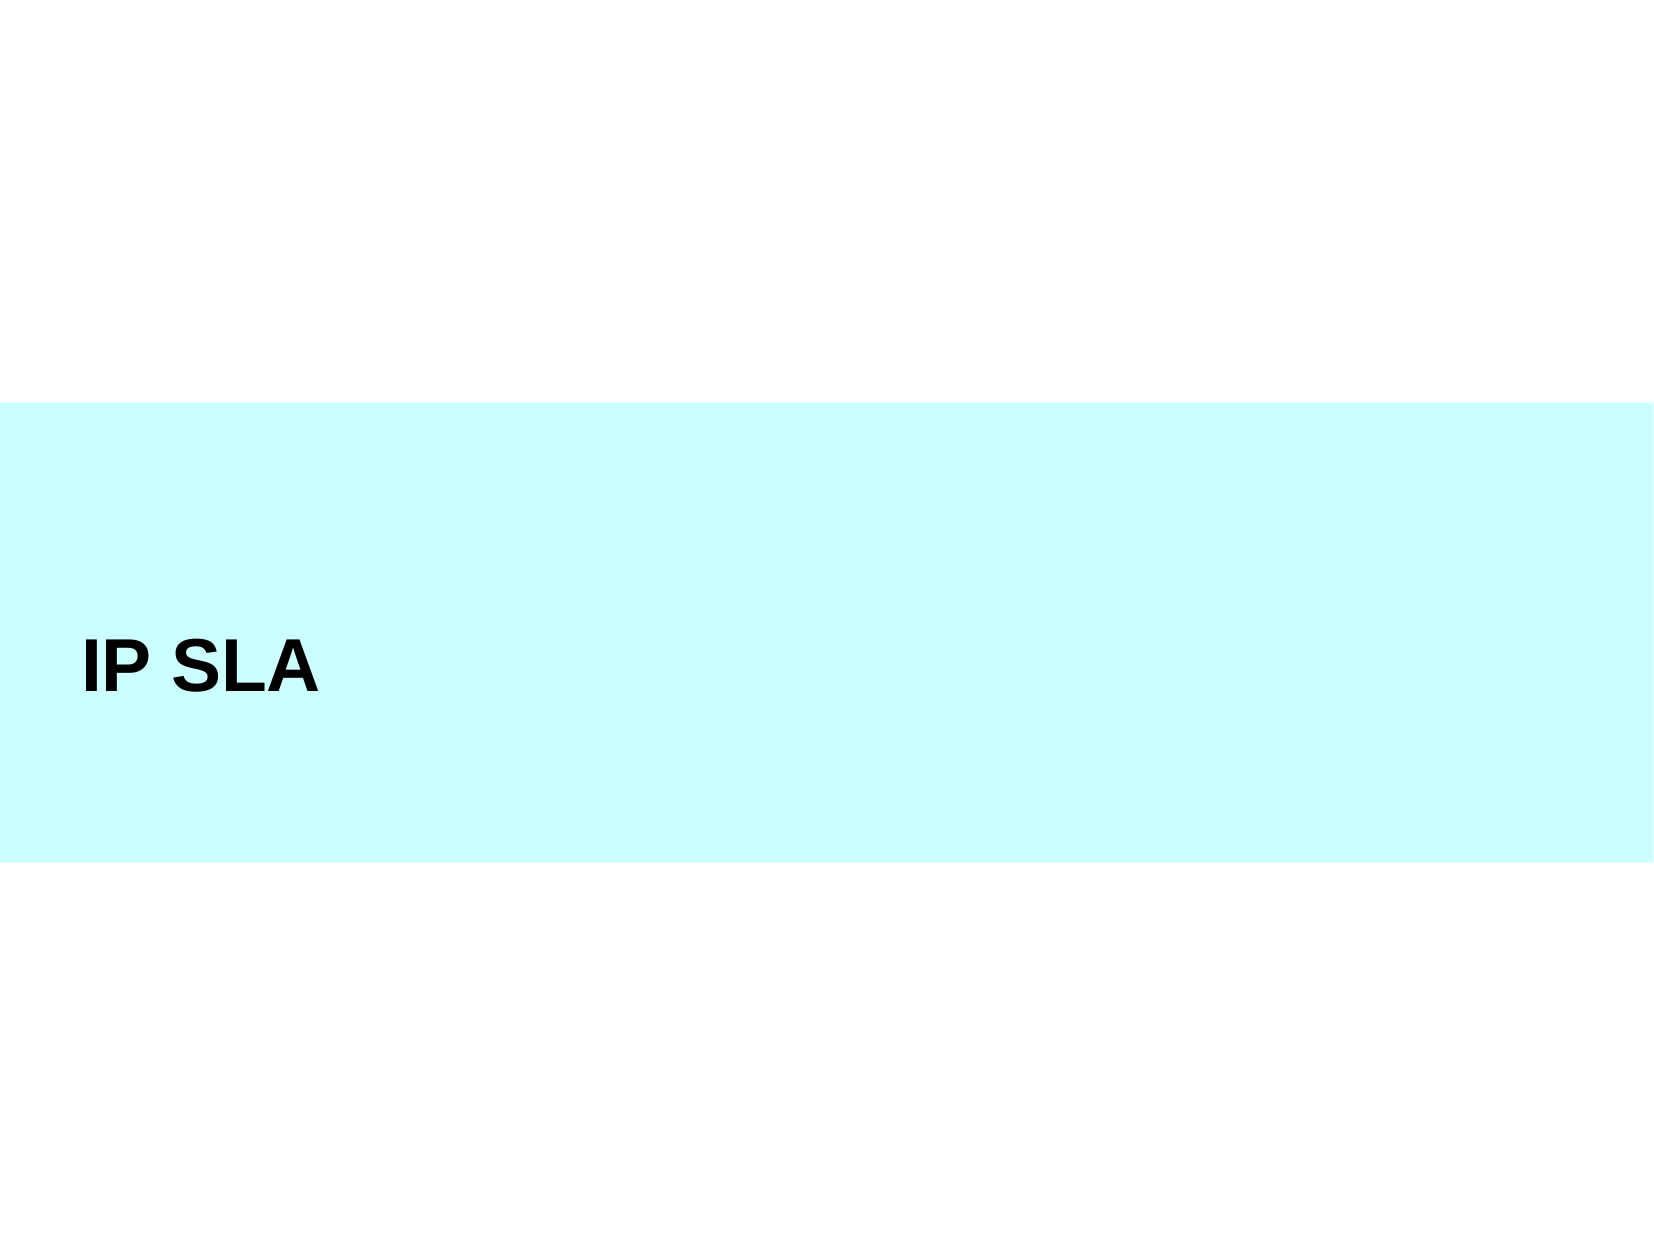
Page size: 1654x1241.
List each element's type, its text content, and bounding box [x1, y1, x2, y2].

text_box IP SLA [67, 620, 1530, 772]
